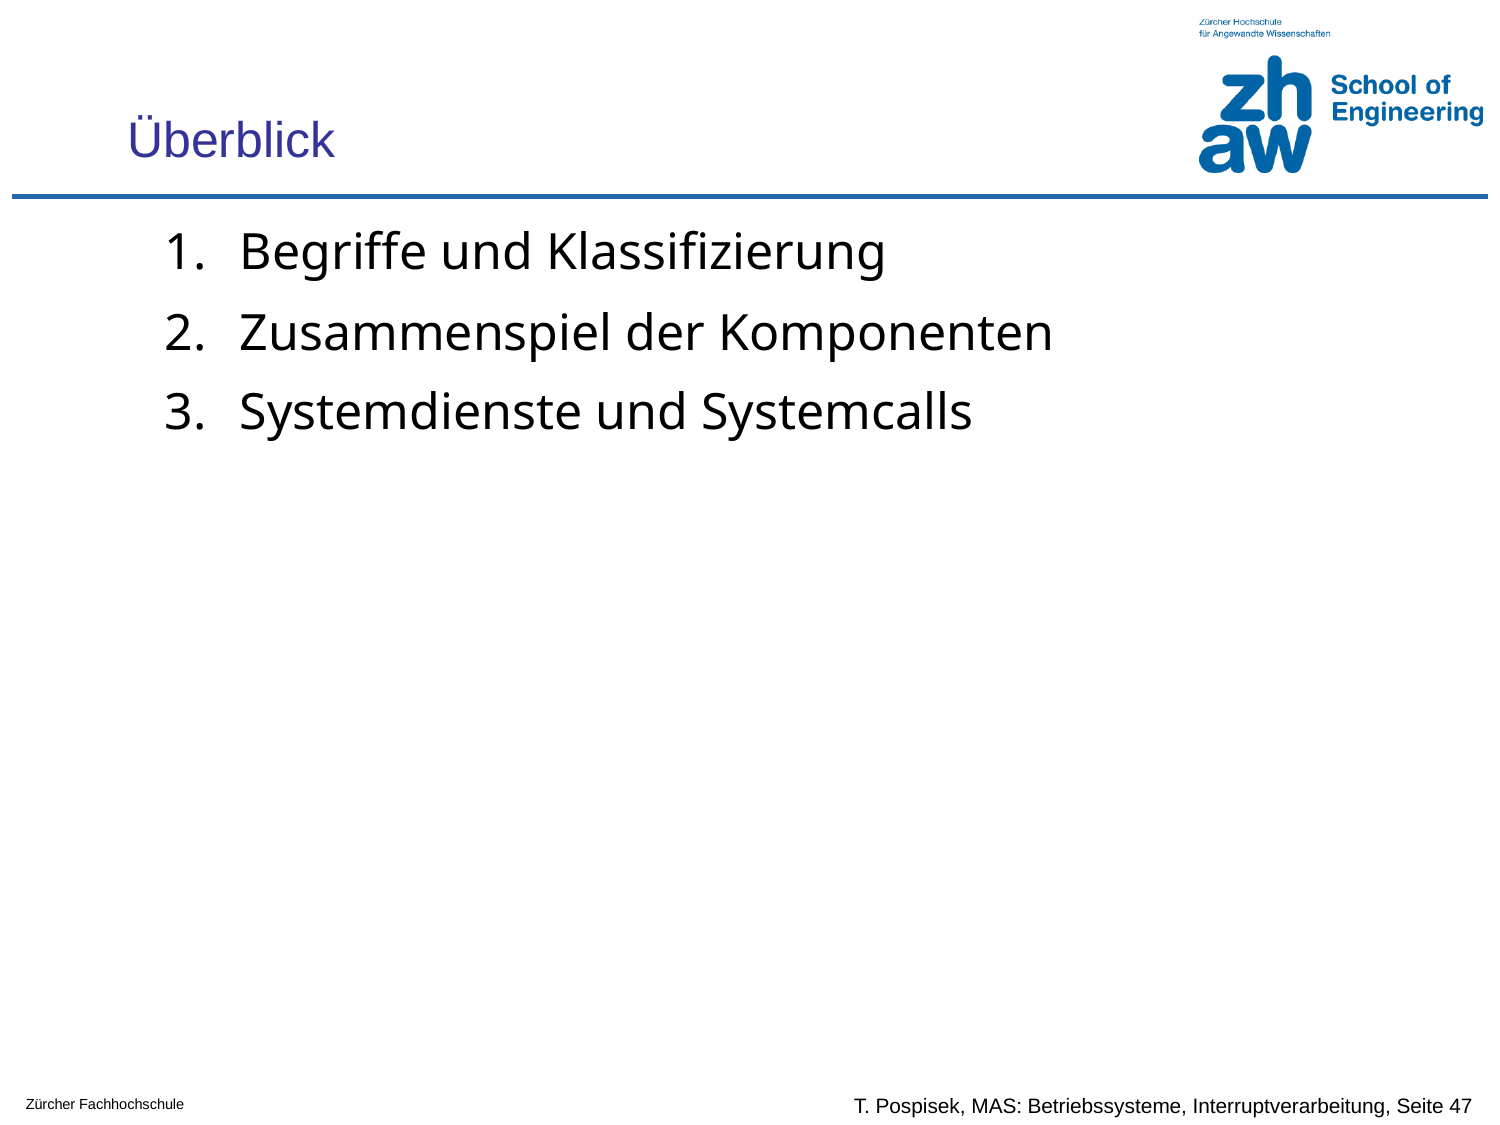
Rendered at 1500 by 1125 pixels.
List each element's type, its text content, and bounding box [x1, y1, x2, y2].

text_box Begriffe und Klassifizierung Zusammenspiel der Komponenten Systemdienste und Systemcalls [149, 212, 1363, 988]
title Überblick [112, 50, 1391, 175]
picture [1199, 19, 1483, 173]
